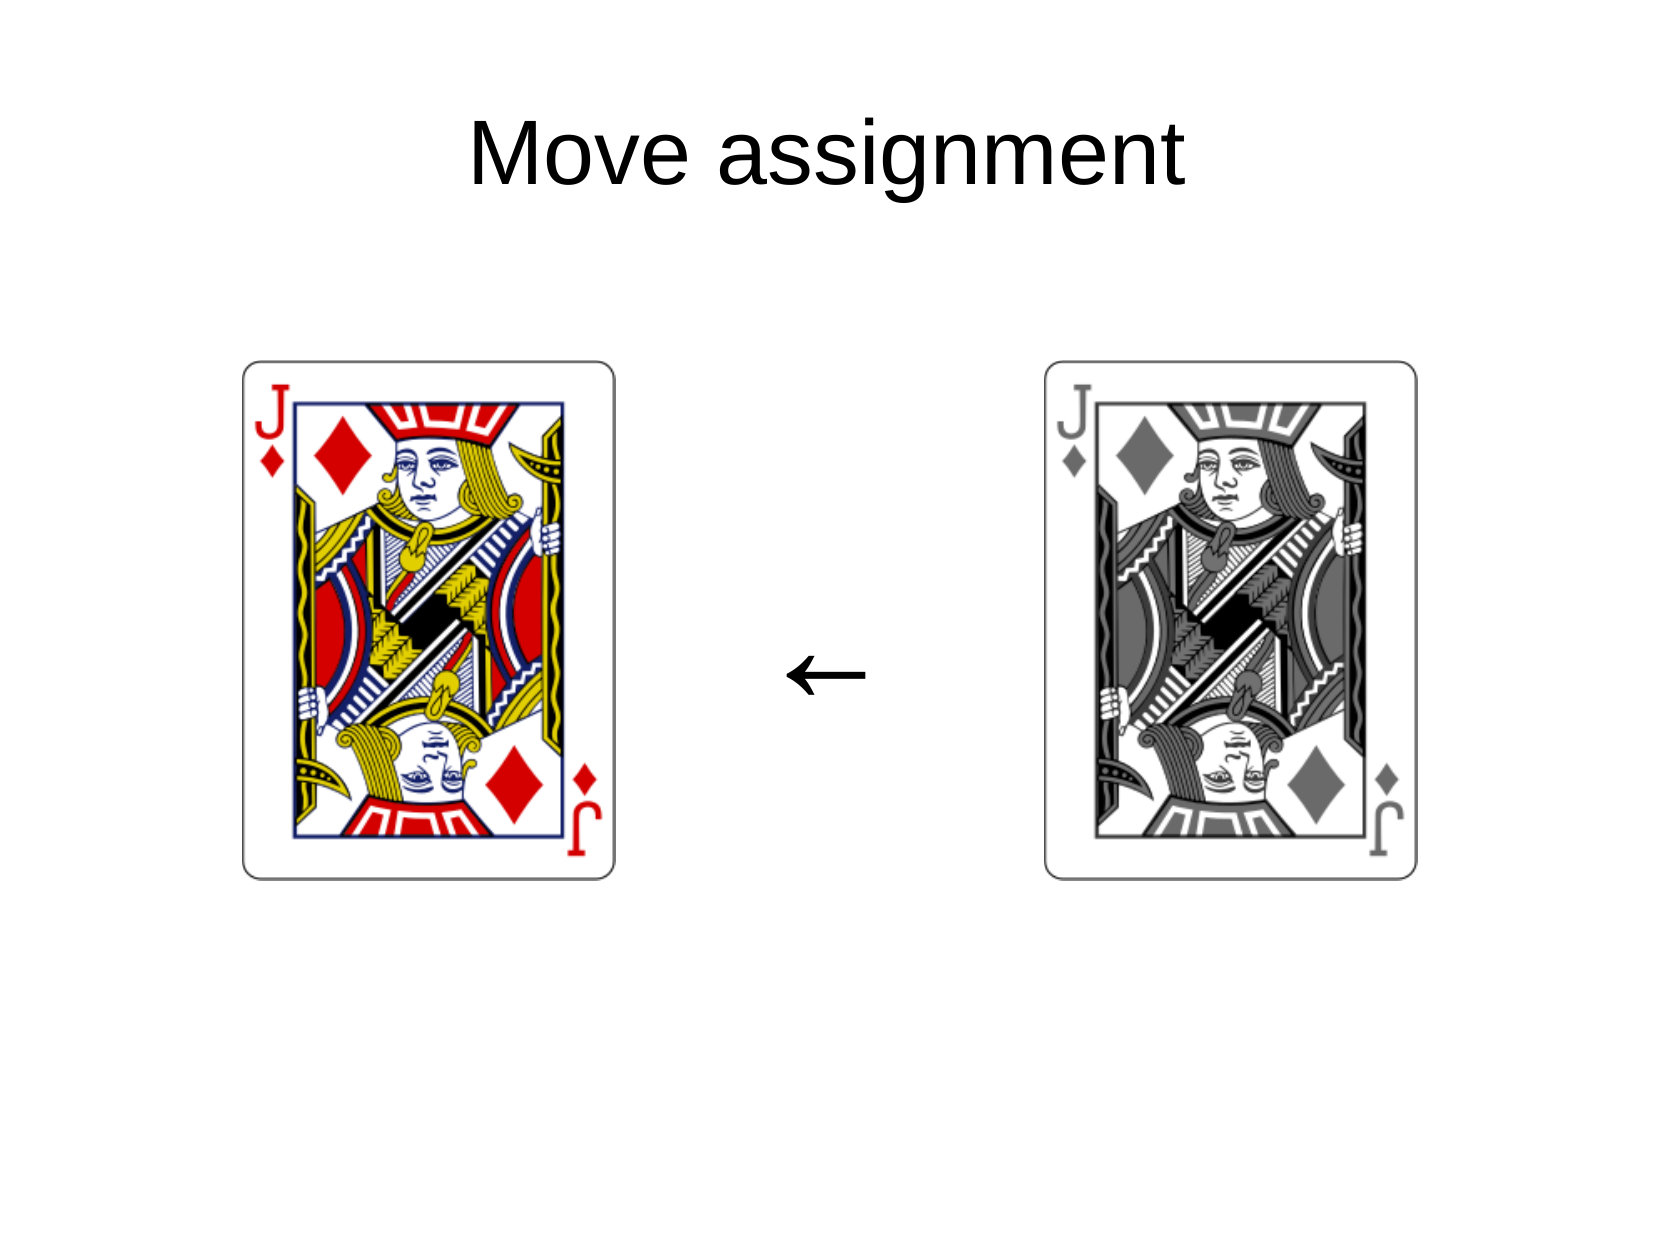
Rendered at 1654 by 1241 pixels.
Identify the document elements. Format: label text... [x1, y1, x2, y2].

text_box ← [761, 518, 892, 722]
picture [242, 360, 616, 881]
picture [1044, 360, 1418, 881]
title Move assignment [82, 49, 1571, 257]
